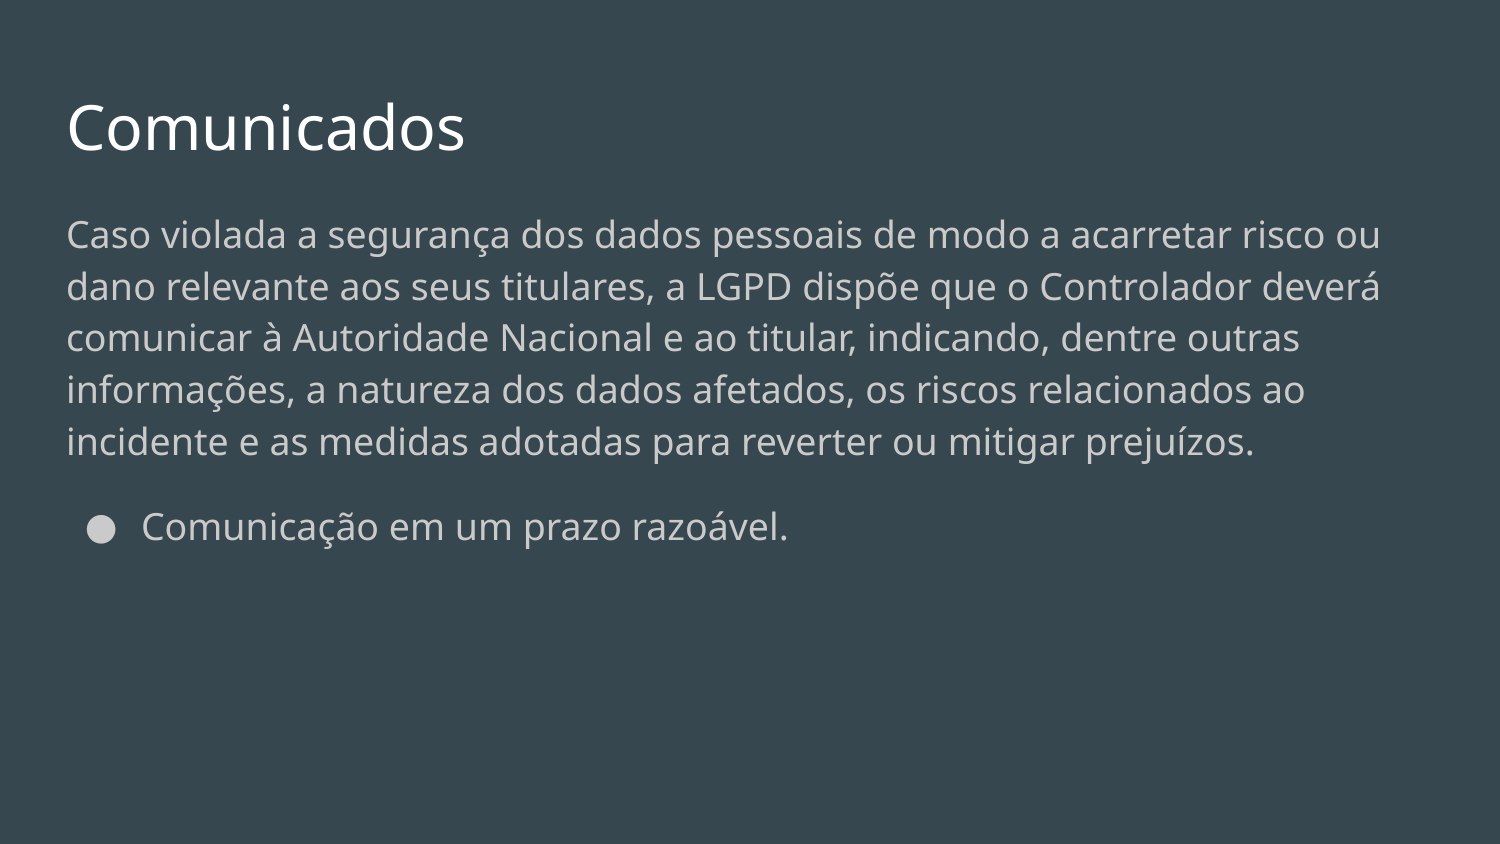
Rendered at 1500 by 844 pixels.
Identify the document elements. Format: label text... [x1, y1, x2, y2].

title Comunicados [51, 72, 1449, 167]
list Caso violada a segurança dos dados pessoais de modo a acarretar risco ou dano relevante aos seus titulares, a LGPD dispõe que o Controlador deverá comunicar à Autoridade Nacional e ao titular, indicando, dentre outras informações, a natureza dos dados afetados, os riscos relacionados ao incidente e as medidas adotadas para reverter ou mitigar prejuízos. Comunicação em um prazo razoável. [51, 189, 1449, 750]
